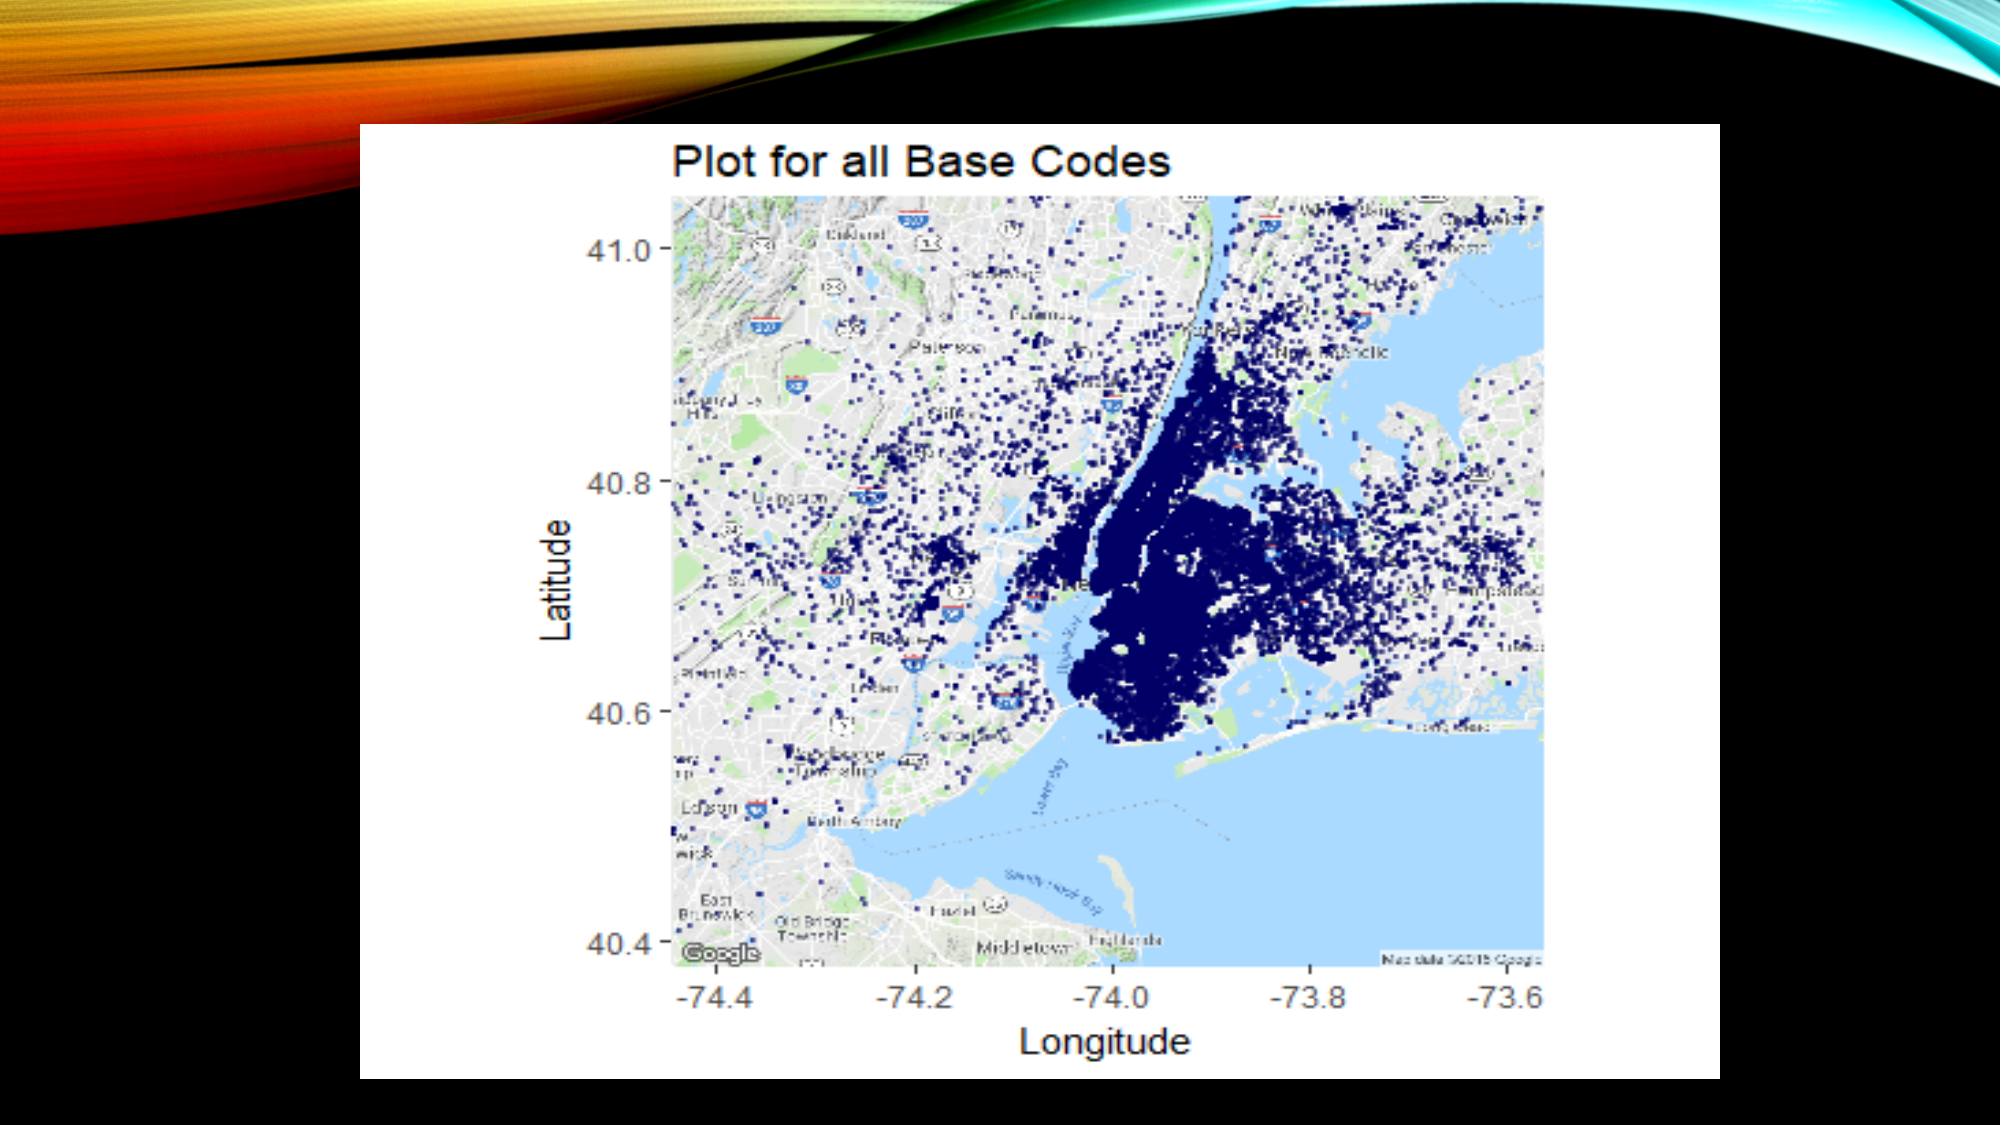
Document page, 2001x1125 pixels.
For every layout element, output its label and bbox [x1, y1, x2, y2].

picture [360, 124, 1720, 1079]
